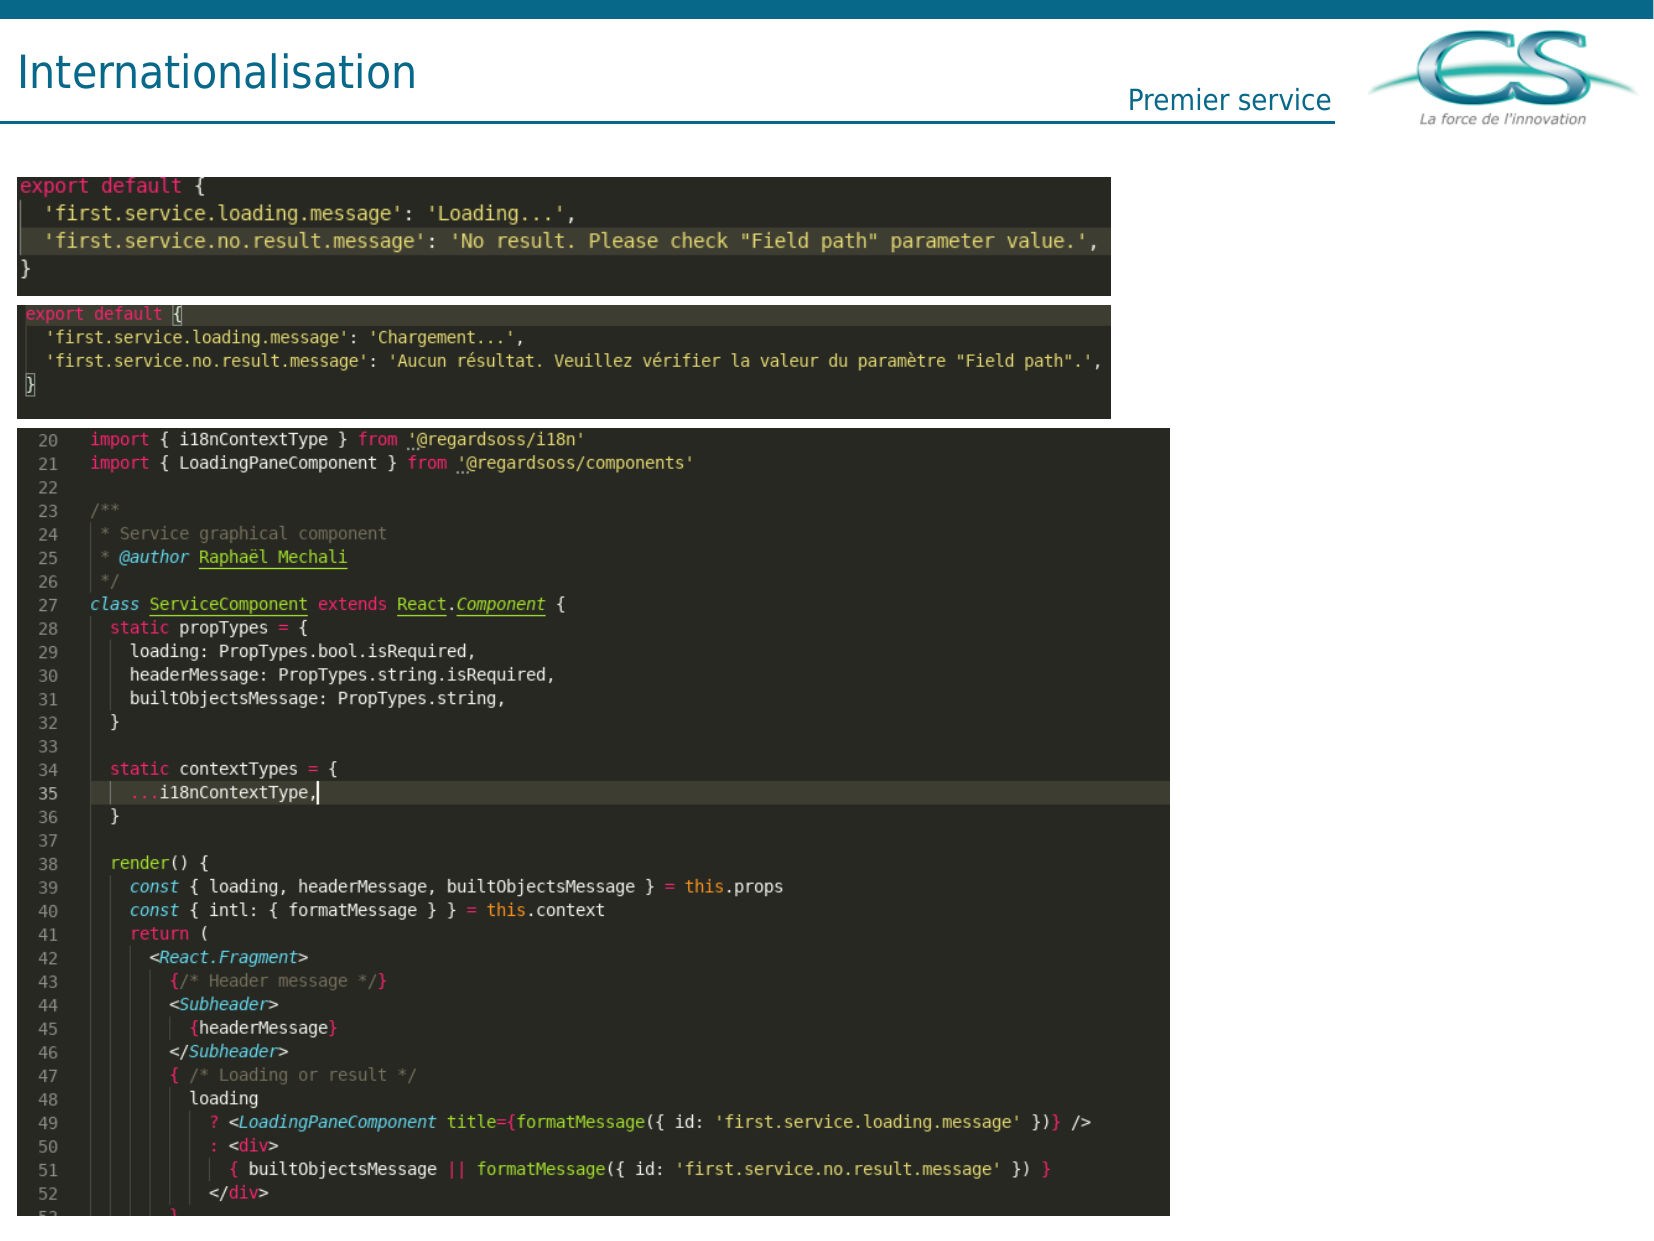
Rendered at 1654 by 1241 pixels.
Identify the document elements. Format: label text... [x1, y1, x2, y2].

picture [17, 177, 1111, 296]
picture [1368, 28, 1642, 128]
title Internationalisation [17, 46, 1368, 106]
text_box Premier service [1116, 71, 1359, 164]
picture [17, 428, 1170, 1216]
picture [17, 305, 1111, 419]
